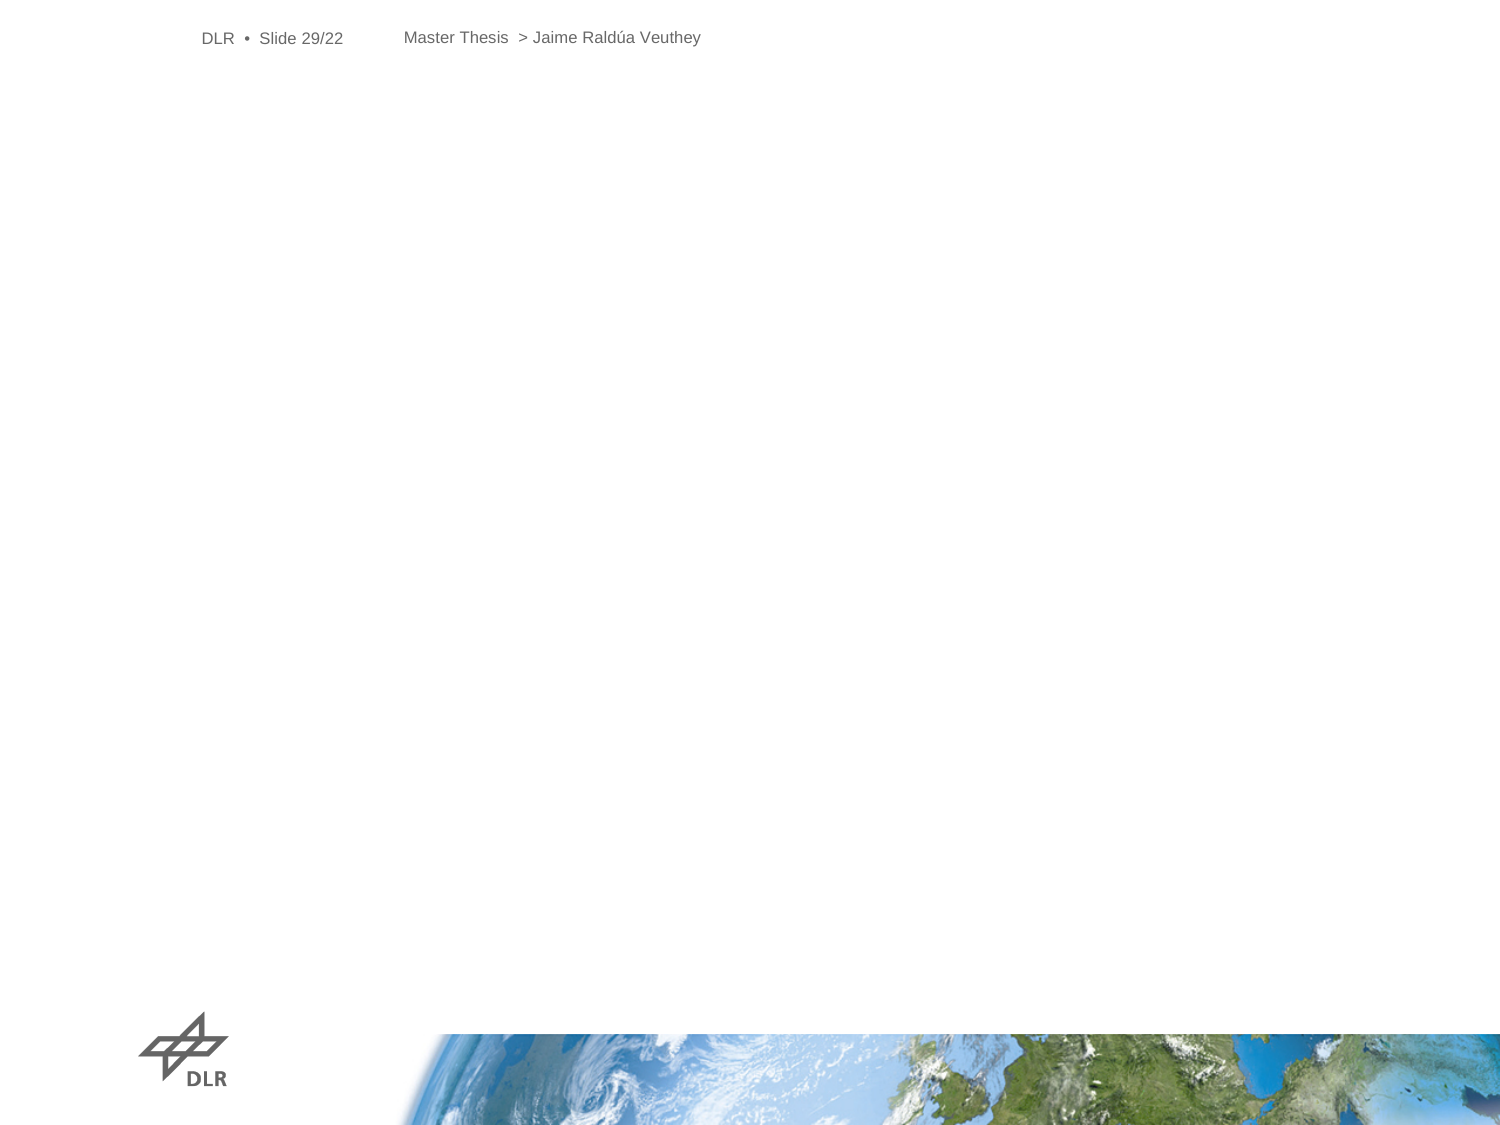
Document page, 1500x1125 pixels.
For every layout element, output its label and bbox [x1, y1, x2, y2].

picture [0, 1007, 1500, 1125]
